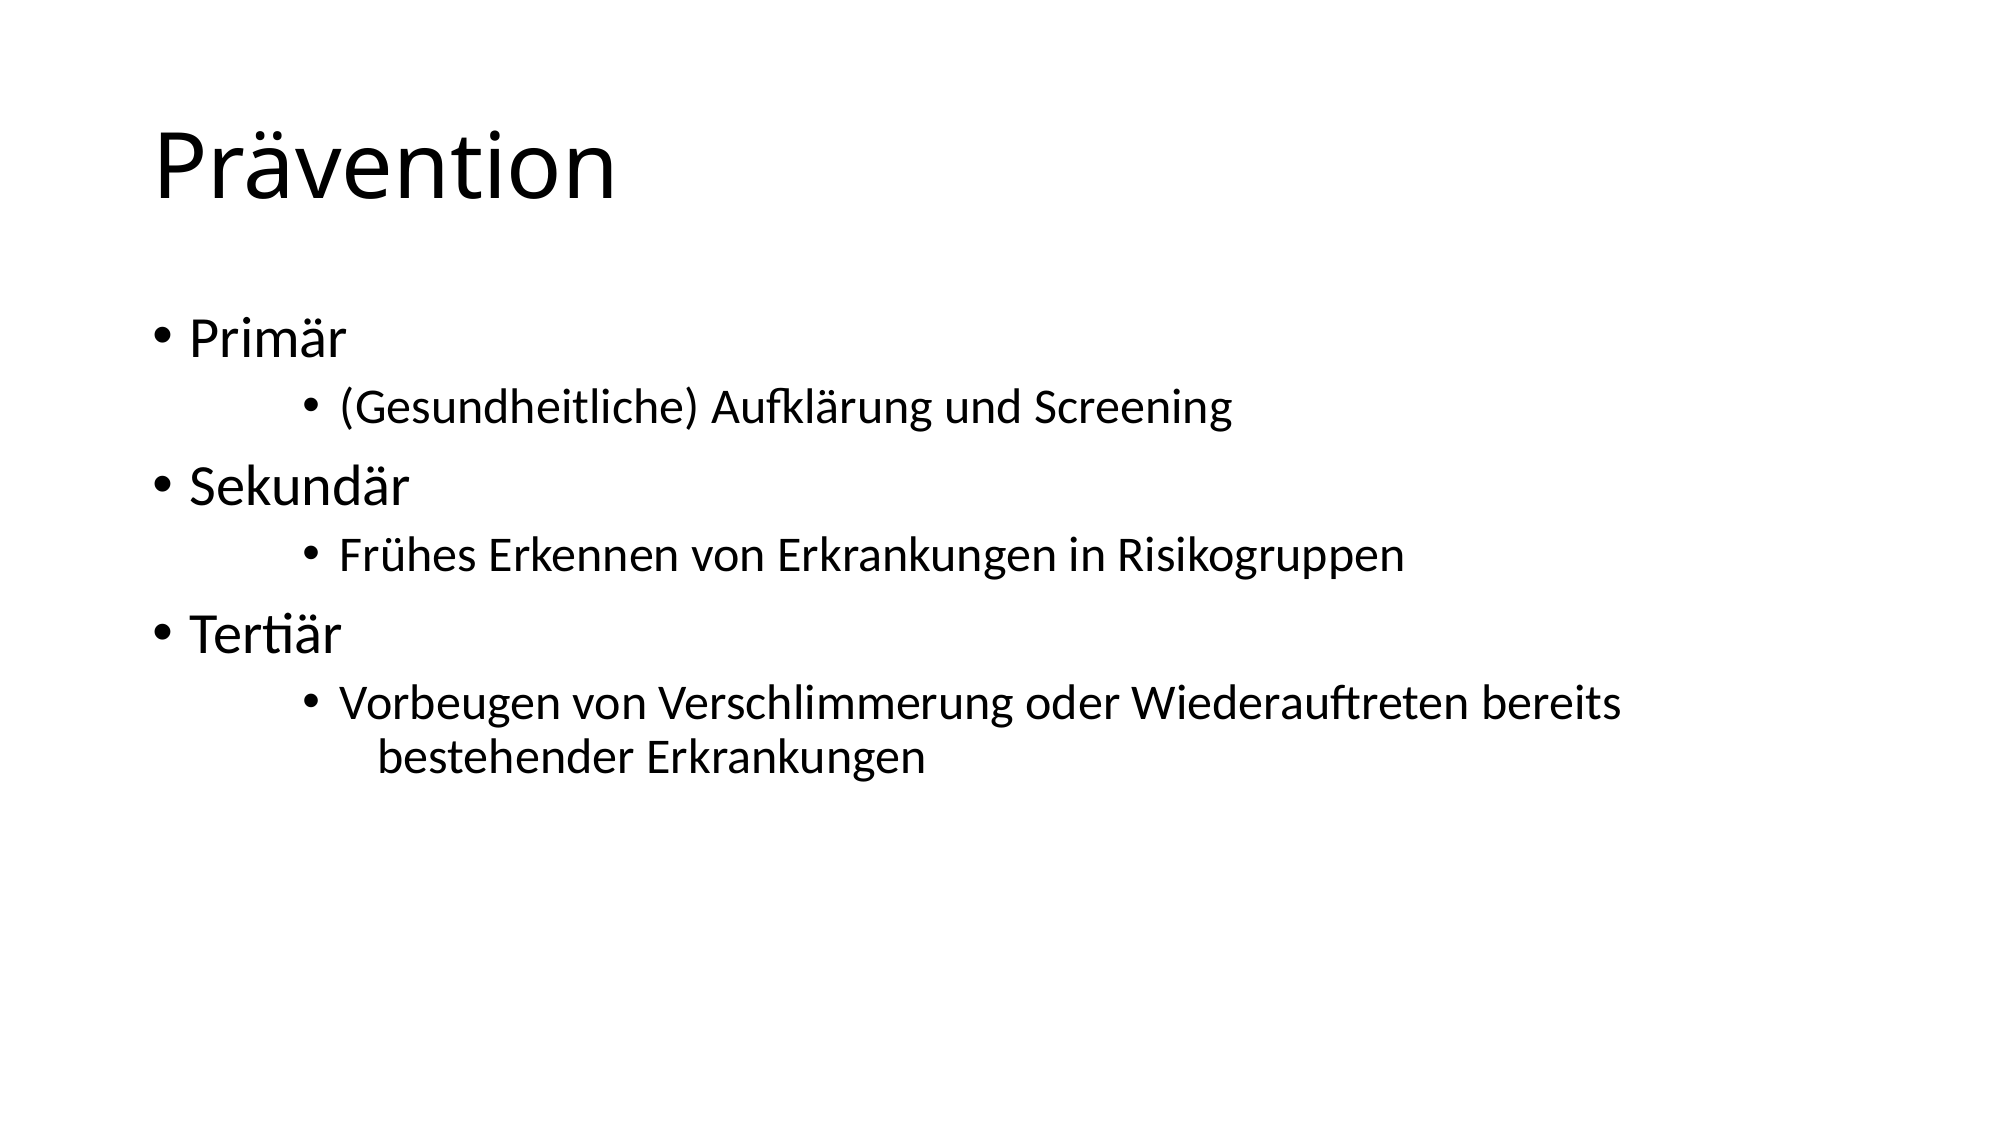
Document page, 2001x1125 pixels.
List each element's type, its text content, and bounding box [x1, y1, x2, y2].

list Primär (Gesundheitliche) Aufklärung und Screening Sekundär Frühes Erkennen von Erkrankungen in Risikogruppen Tertiär Vorbeugen von Verschlimmerung oder Wiederauftreten bereits bestehender Erkrankungen [137, 299, 1863, 1014]
title Prävention [137, 59, 1863, 278]
